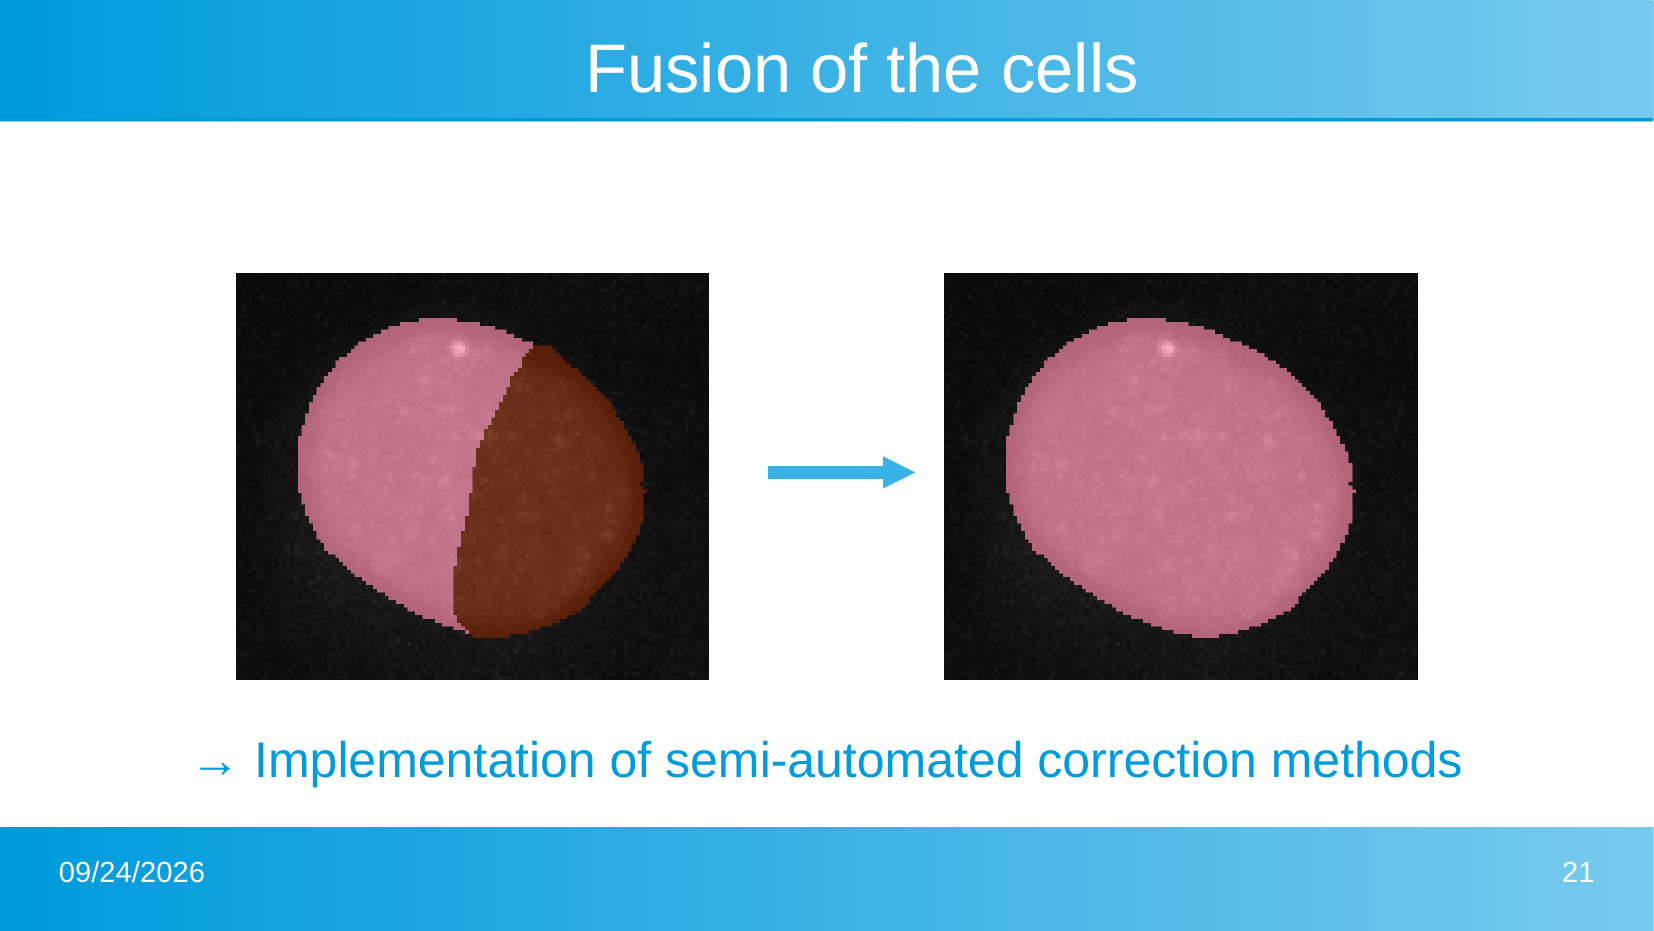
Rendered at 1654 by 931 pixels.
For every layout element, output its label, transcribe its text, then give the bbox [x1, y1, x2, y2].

picture [236, 273, 709, 680]
list → Implementation of semi-automated correction methods [147, 732, 1506, 827]
picture [944, 273, 1418, 680]
title Fusion of the cells [59, 29, 1595, 108]
